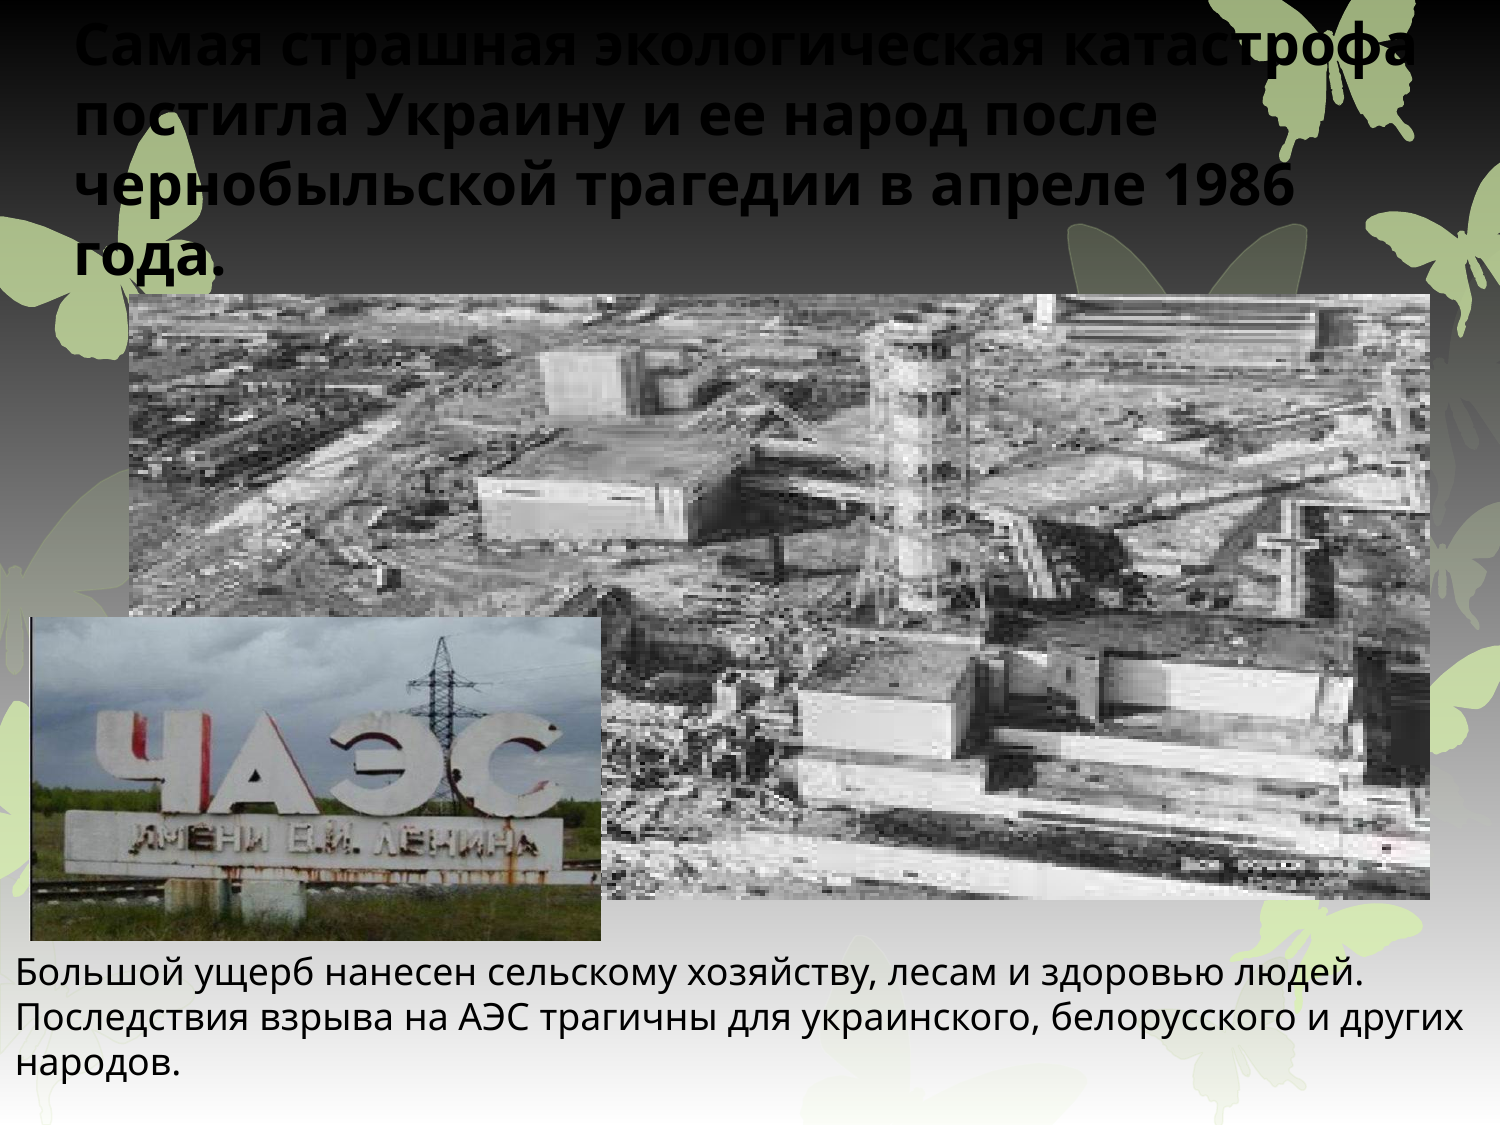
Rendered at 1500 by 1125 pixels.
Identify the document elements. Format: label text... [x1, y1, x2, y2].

picture [29, 294, 1430, 941]
text_box Большой ущерб нанесен сельскому хозяйству, лесам и здоровью людей. Последствия взрыва на АЭС трагичны для украинского, белорусского и других народов. [0, 940, 1500, 1091]
text_box Самая страшная экологическая катастрофа постигла Украину и ее народ после чернобыльской трагедии в апреле 1986 года. [58, 0, 1465, 295]
